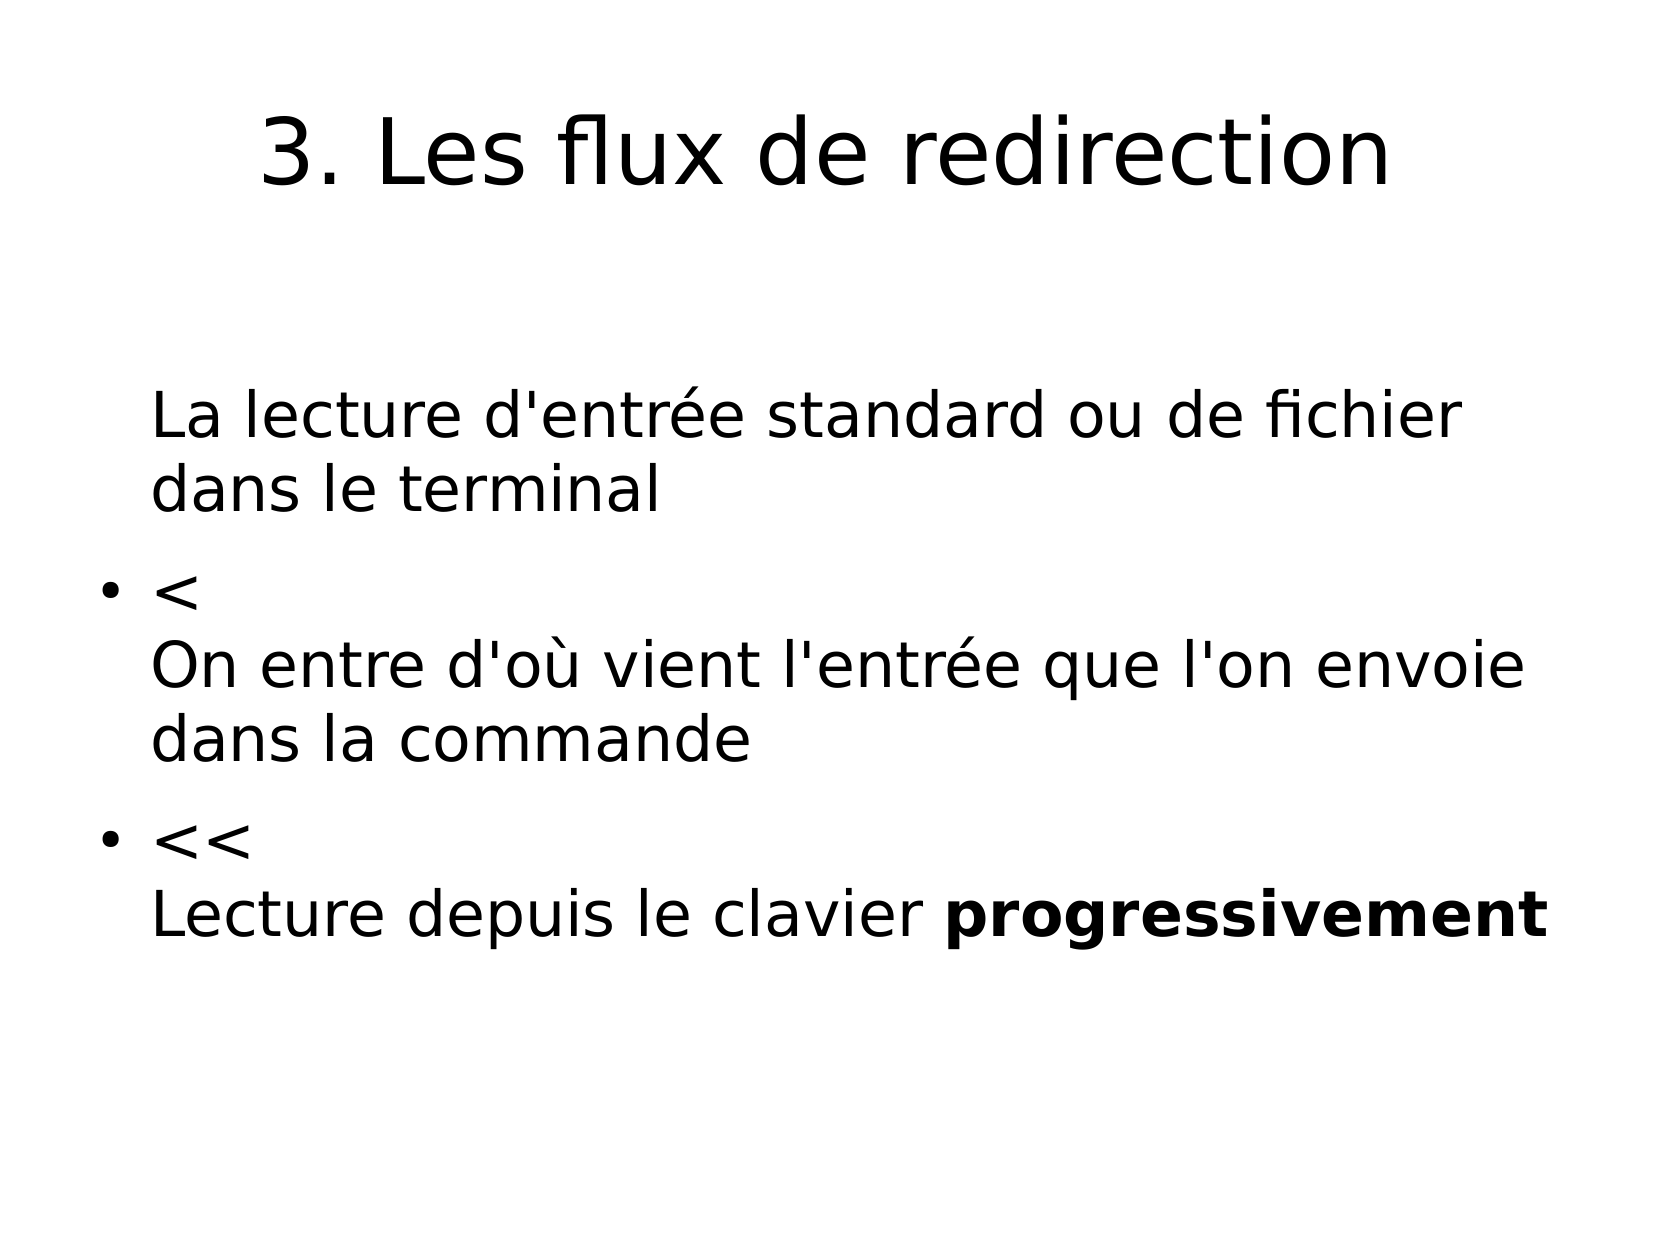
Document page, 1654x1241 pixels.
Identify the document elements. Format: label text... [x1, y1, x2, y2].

list La lecture d'entrée standard ou de fichier dans le terminal < On entre d'où vient l'entrée que l'on envoie dans la commande << Lecture depuis le clavier progressivement [82, 379, 1571, 1099]
title 3. Les flux de redirection [82, 49, 1571, 257]
